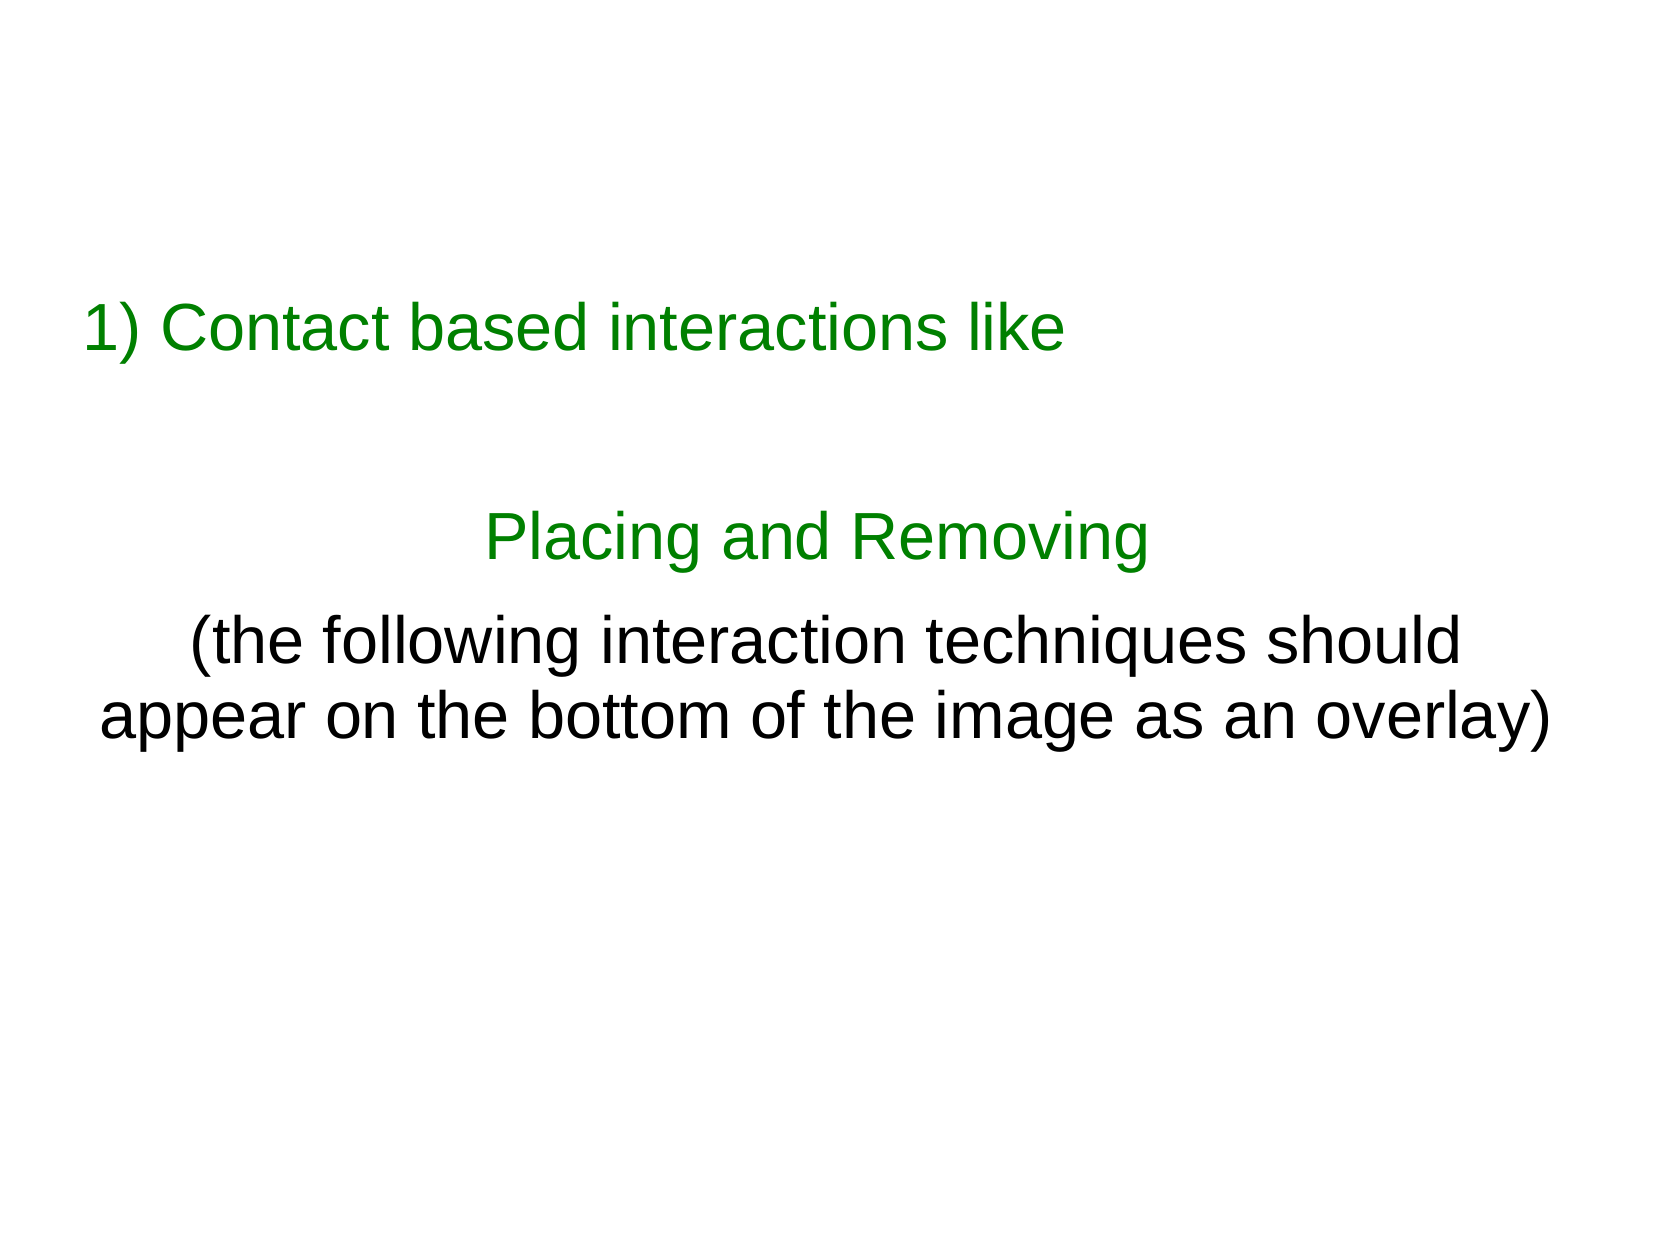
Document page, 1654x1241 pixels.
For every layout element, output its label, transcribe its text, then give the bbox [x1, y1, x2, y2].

list 1) Contact based interactions like Placing and Removing (the following interaction techniques should appear on the bottom of the image as an overlay) [82, 290, 1571, 1109]
